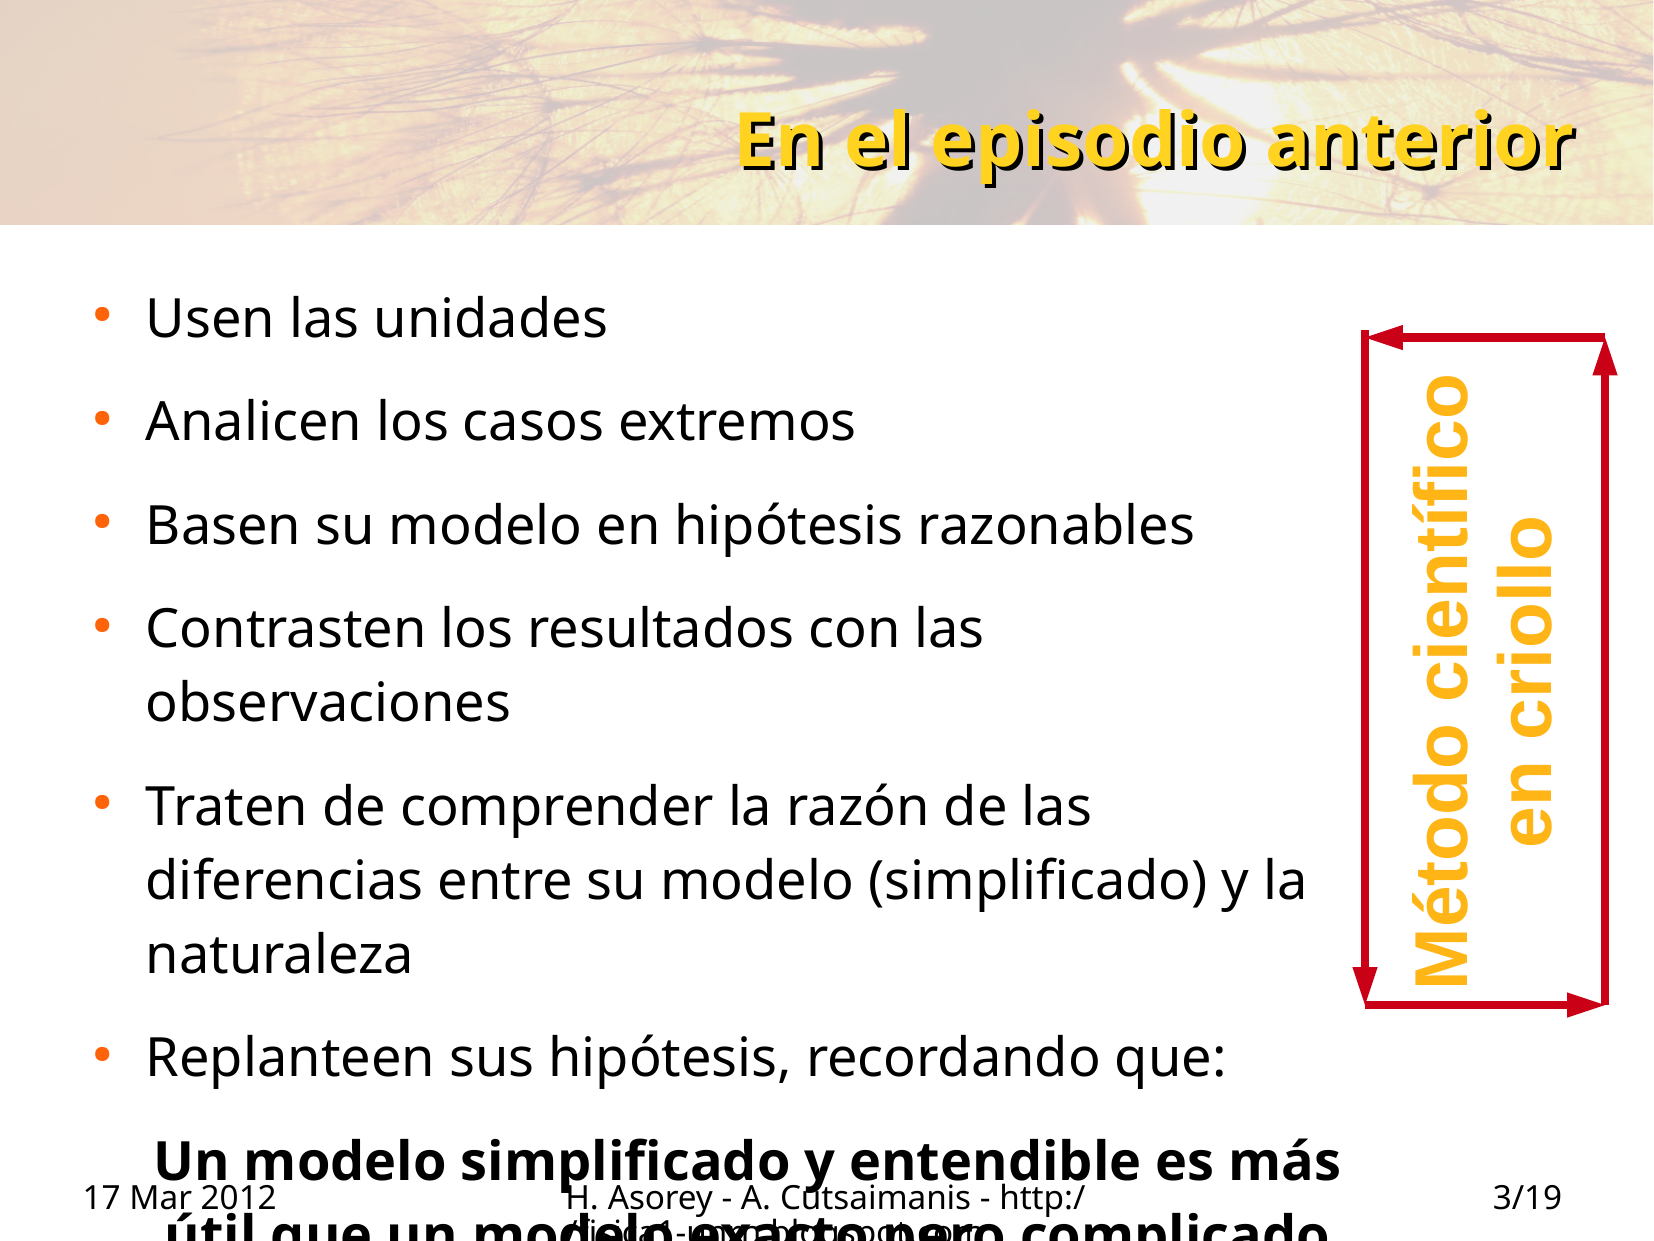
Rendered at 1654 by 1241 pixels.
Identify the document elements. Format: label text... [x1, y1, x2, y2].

list Usen las unidades Analicen los casos extremos Basen su modelo en hipótesis razonables Contrasten los resultados con las observaciones Traten de comprender la razón de las diferencias entre su modelo (simplificado) y la naturaleza Replanteen sus hipótesis, recordando que: Un modelo simplificado y entendible es más útil que un modelo exacto pero complicado [75, 279, 1351, 1165]
text_box Método científico en criollo [1392, 337, 1576, 1006]
picture [0, 0, 1654, 225]
title En el episodio anterior [86, 49, 1576, 226]
